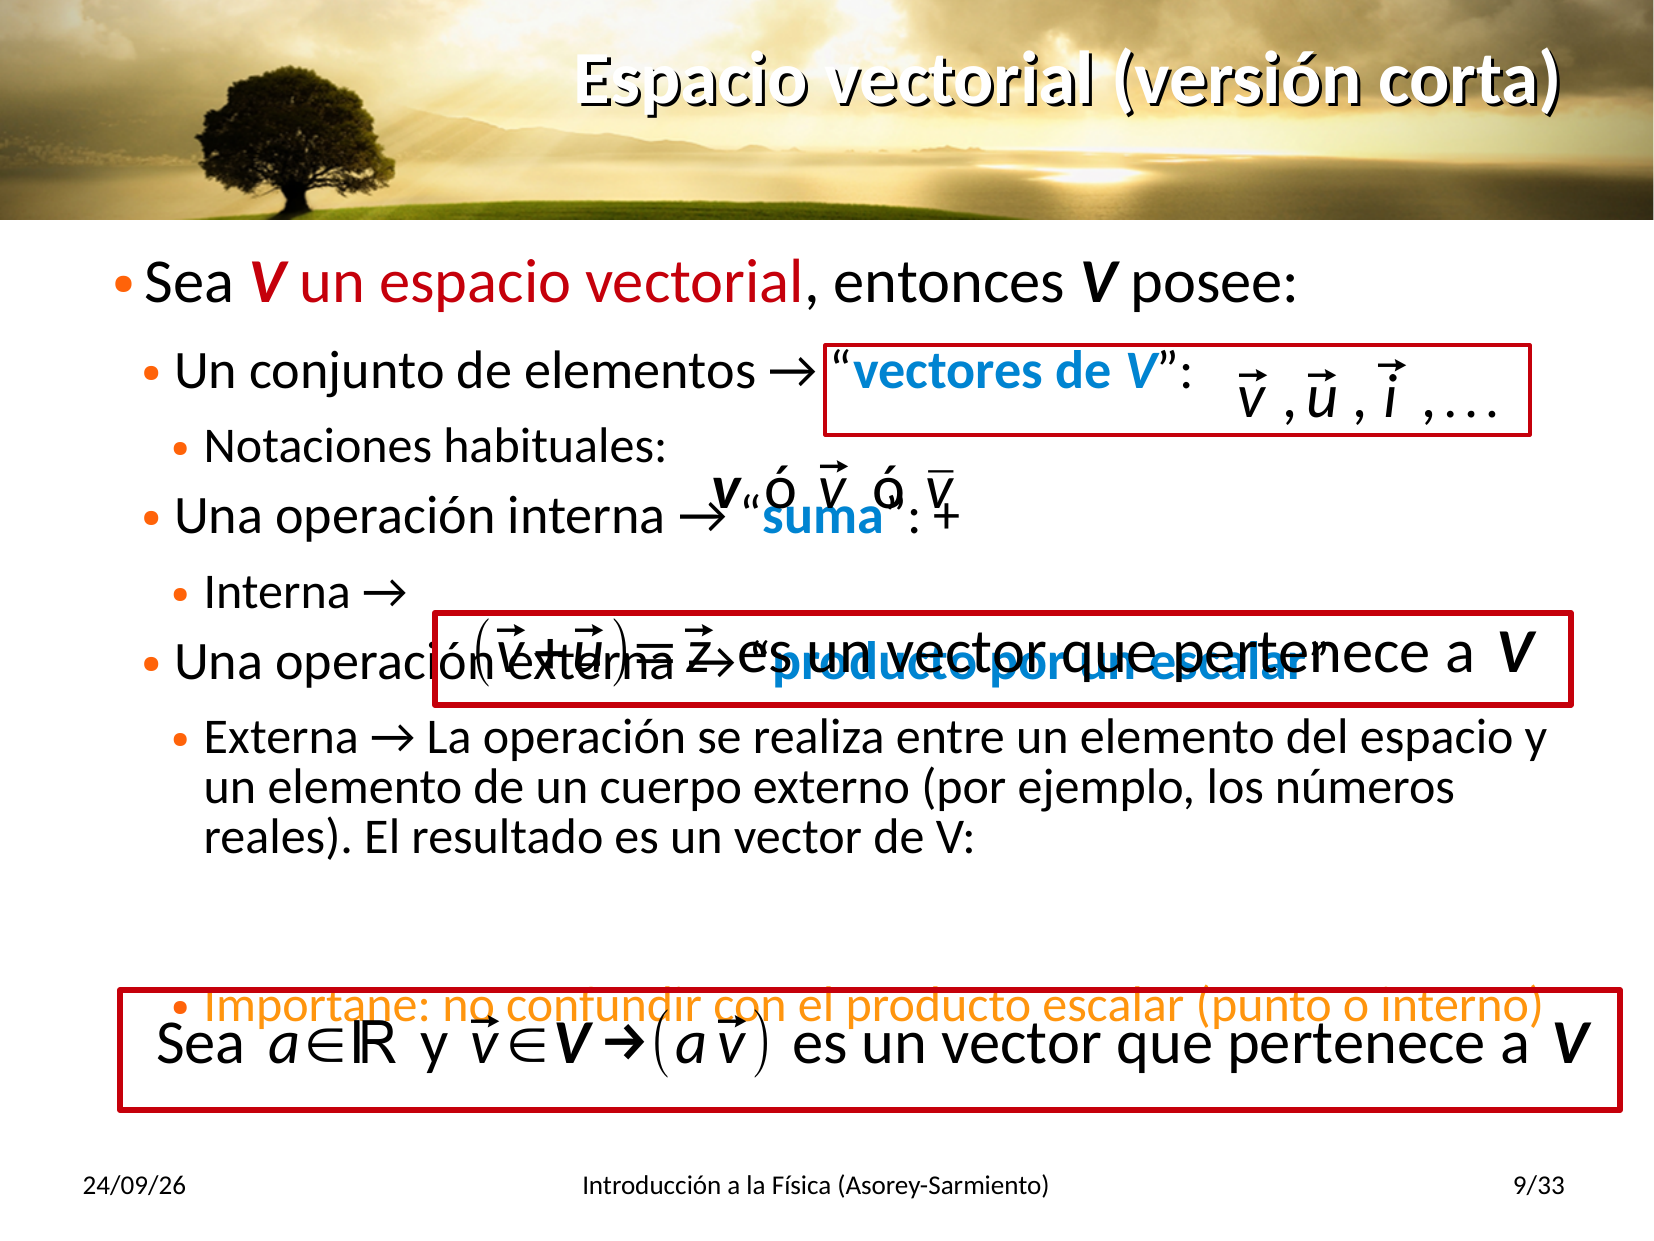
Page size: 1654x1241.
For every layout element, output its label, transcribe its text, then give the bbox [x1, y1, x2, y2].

title Espacio vectorial (versión corta) [75, 19, 1564, 151]
chart [705, 448, 964, 526]
chart [1230, 355, 1508, 433]
list Sea V un espacio vectorial, entonces V posee: Un conjunto de elementos → “vectores de V”: Notaciones habituales: Una operación interna → “suma”: + Interna → Una operación externa → “producto por un escalar” Externa → La operación se realiza entre un elemento del espacio y un elemento de un cuerpo externo (por ejemplo, los números reales). El resultado es un vector de V: Importane: no confundir con el producto escalar (punto o interno) [123, 993, 1571, 1107]
chart [465, 616, 1547, 691]
chart [150, 1003, 1602, 1081]
list Sea V un espacio vectorial, entonces V posee: Un conjunto de elementos → “vectores de V”: Notaciones habituales: Una operación interna → “suma”: + Interna → Una operación externa → “producto por un escalar” Externa → La operación se realiza entre un elemento del espacio y un elemento de un cuerpo externo (por ejemplo, los números reales). El resultado es un vector de V: Importane: no confundir con el producto escalar (punto o interno) [82, 255, 1571, 1241]
picture [0, 0, 1654, 220]
list Sea V un espacio vectorial, entonces V posee: Un conjunto de elementos → “vectores de V”: Notaciones habituales: Una operación interna → “suma”: + Interna → Una operación externa → “producto por un escalar” Externa → La operación se realiza entre un elemento del espacio y un elemento de un cuerpo externo (por ejemplo, los números reales). El resultado es un vector de V: Importane: no confundir con el producto escalar (punto o interno) [438, 616, 1568, 702]
